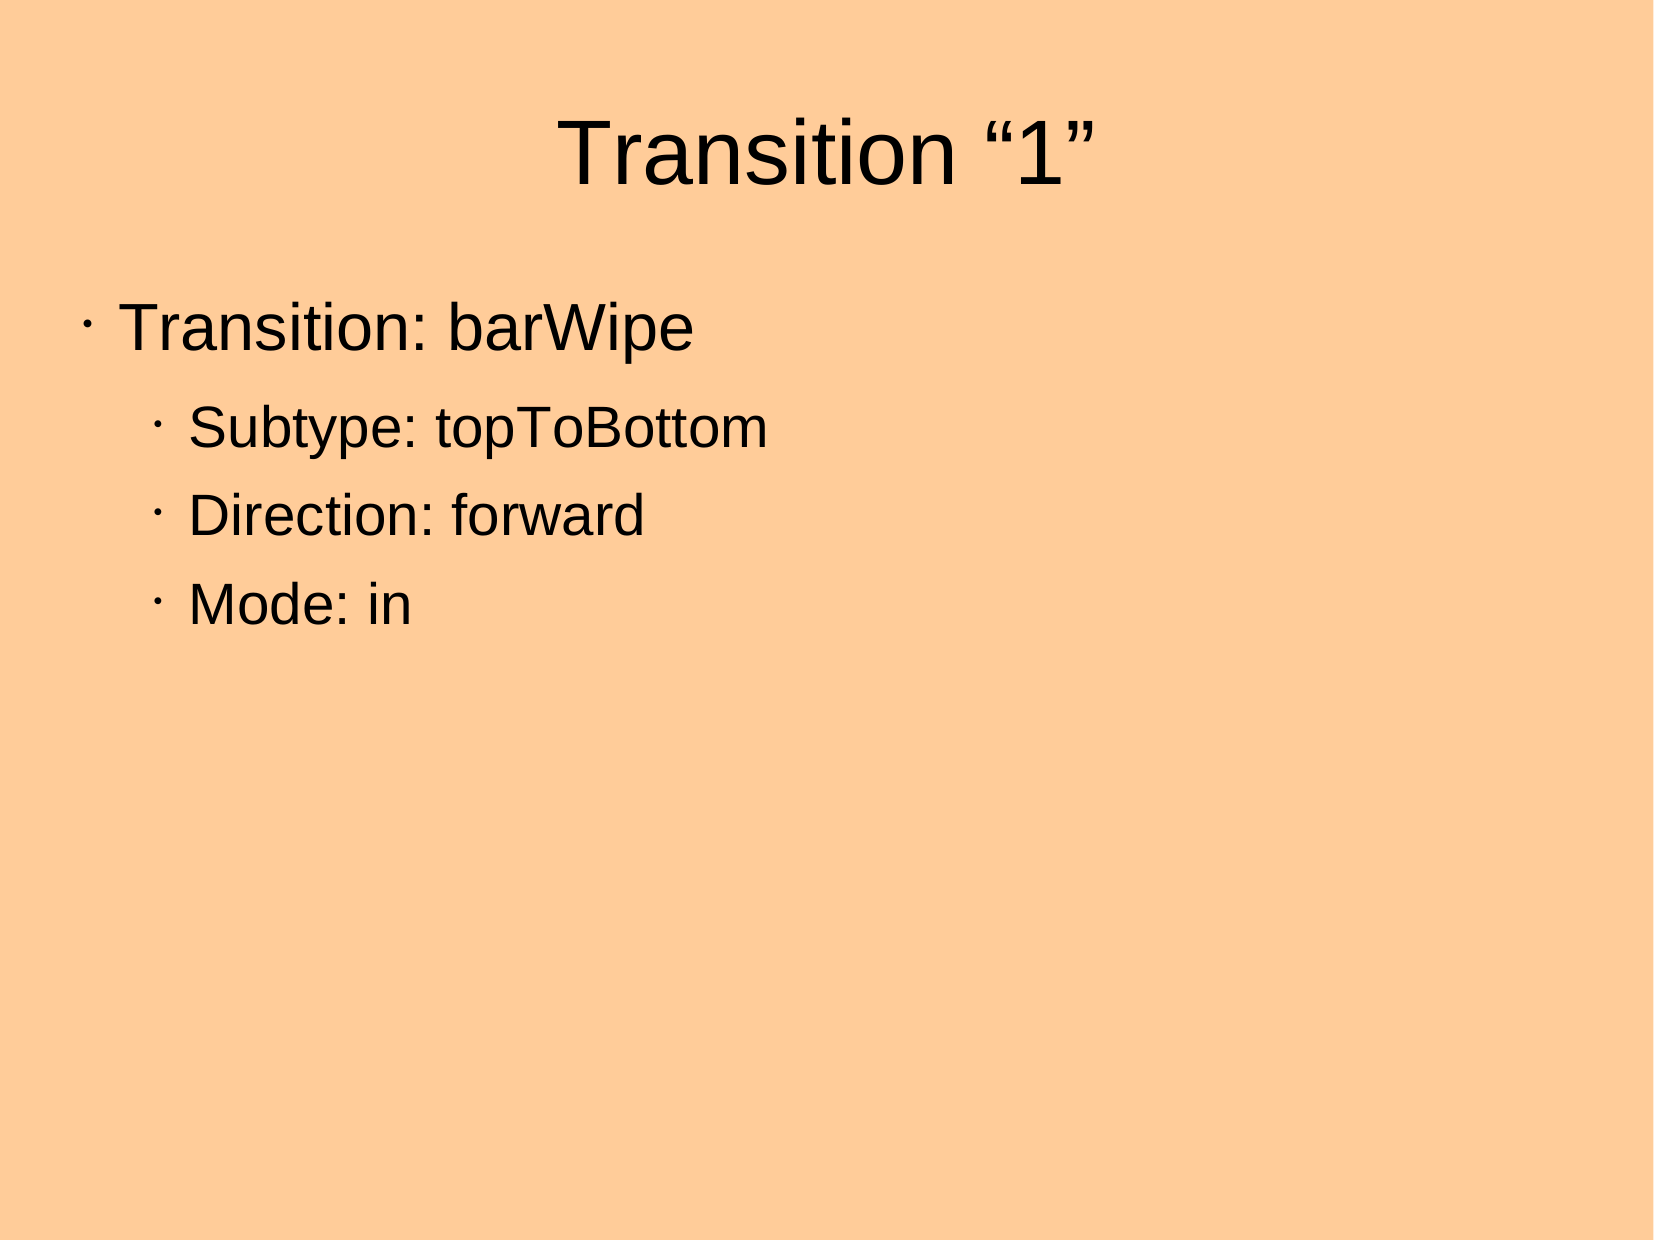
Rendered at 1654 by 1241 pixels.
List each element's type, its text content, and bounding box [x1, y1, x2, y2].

title Transition “1” [82, 49, 1571, 257]
list Transition: barWipe Subtype: topToBottom Direction: forward Mode: in [82, 290, 1571, 1080]
